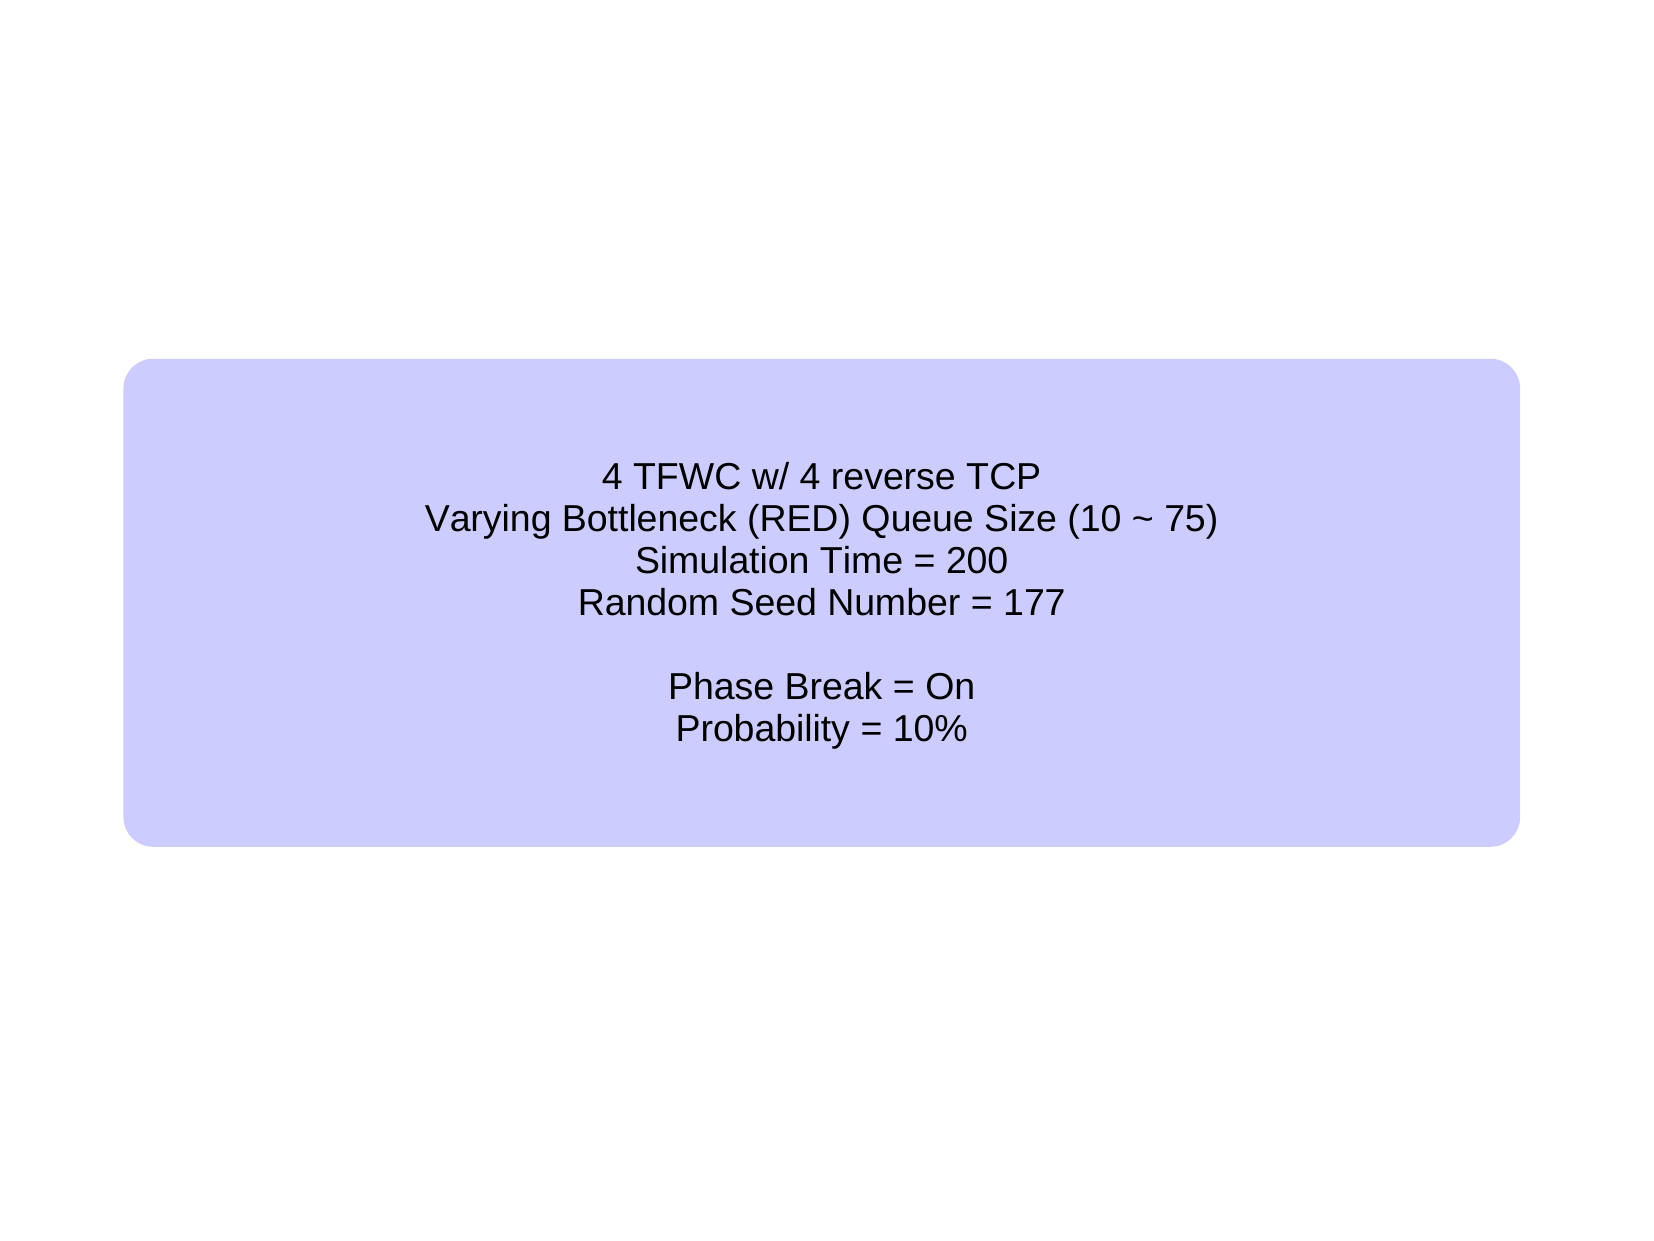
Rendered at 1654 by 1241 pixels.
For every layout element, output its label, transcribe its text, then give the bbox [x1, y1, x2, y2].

text_box 4 TFWC w/ 4 reverse TCP Varying Bottleneck (RED) Queue Size (10 ~ 75) Simulation Time = 200 Random Seed Number = 177 Phase Break = On Probability = 10% [123, 358, 1521, 847]
